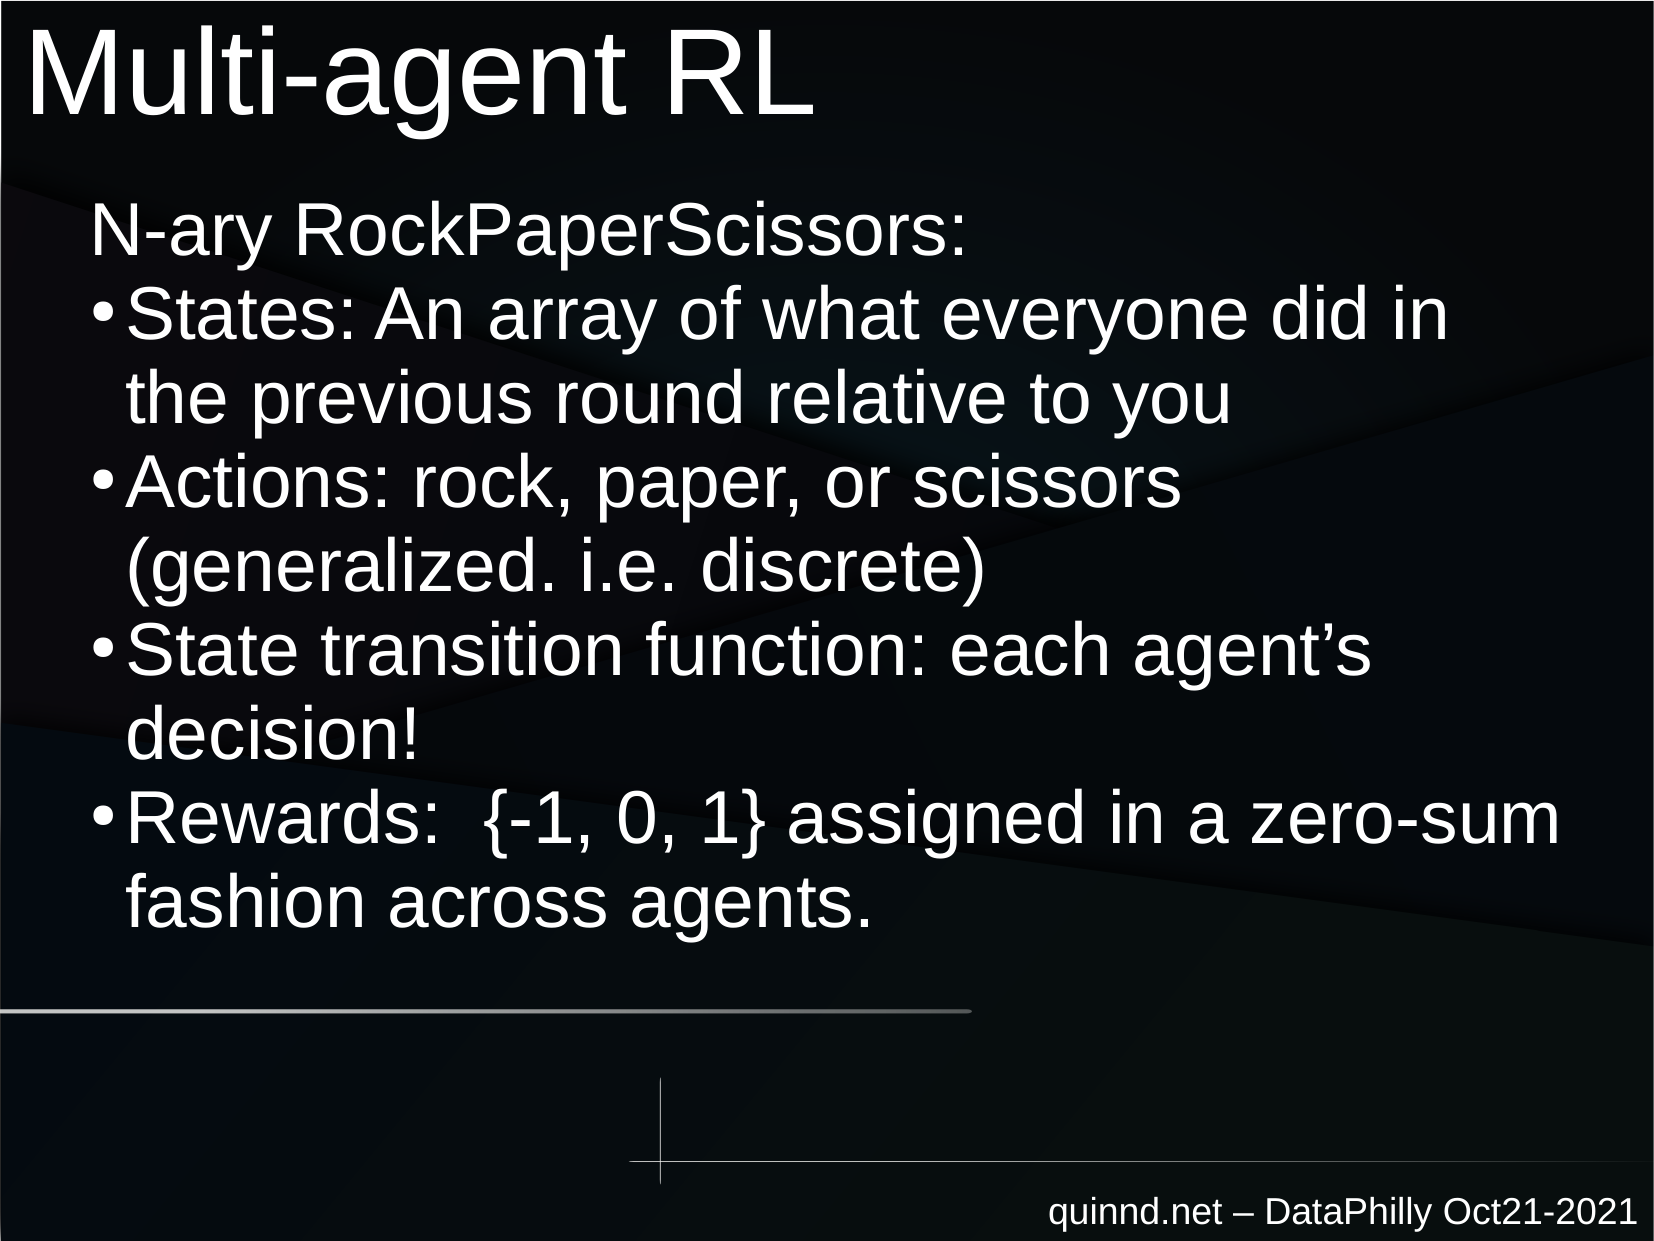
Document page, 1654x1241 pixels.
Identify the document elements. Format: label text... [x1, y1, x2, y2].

text_box N-ary RockPaperScissors: States: An array of what everyone did in the previous round relative to you Actions: rock, paper, or scissors (generalized. i.e. discrete) State transition function: each agent’s decision! Rewards: {-1, 0, 1} assigned in a zero-sum fashion across agents. [75, 180, 1591, 1081]
title Multi-agent RL [23, 0, 1501, 145]
picture [0, 0, 1654, 1241]
